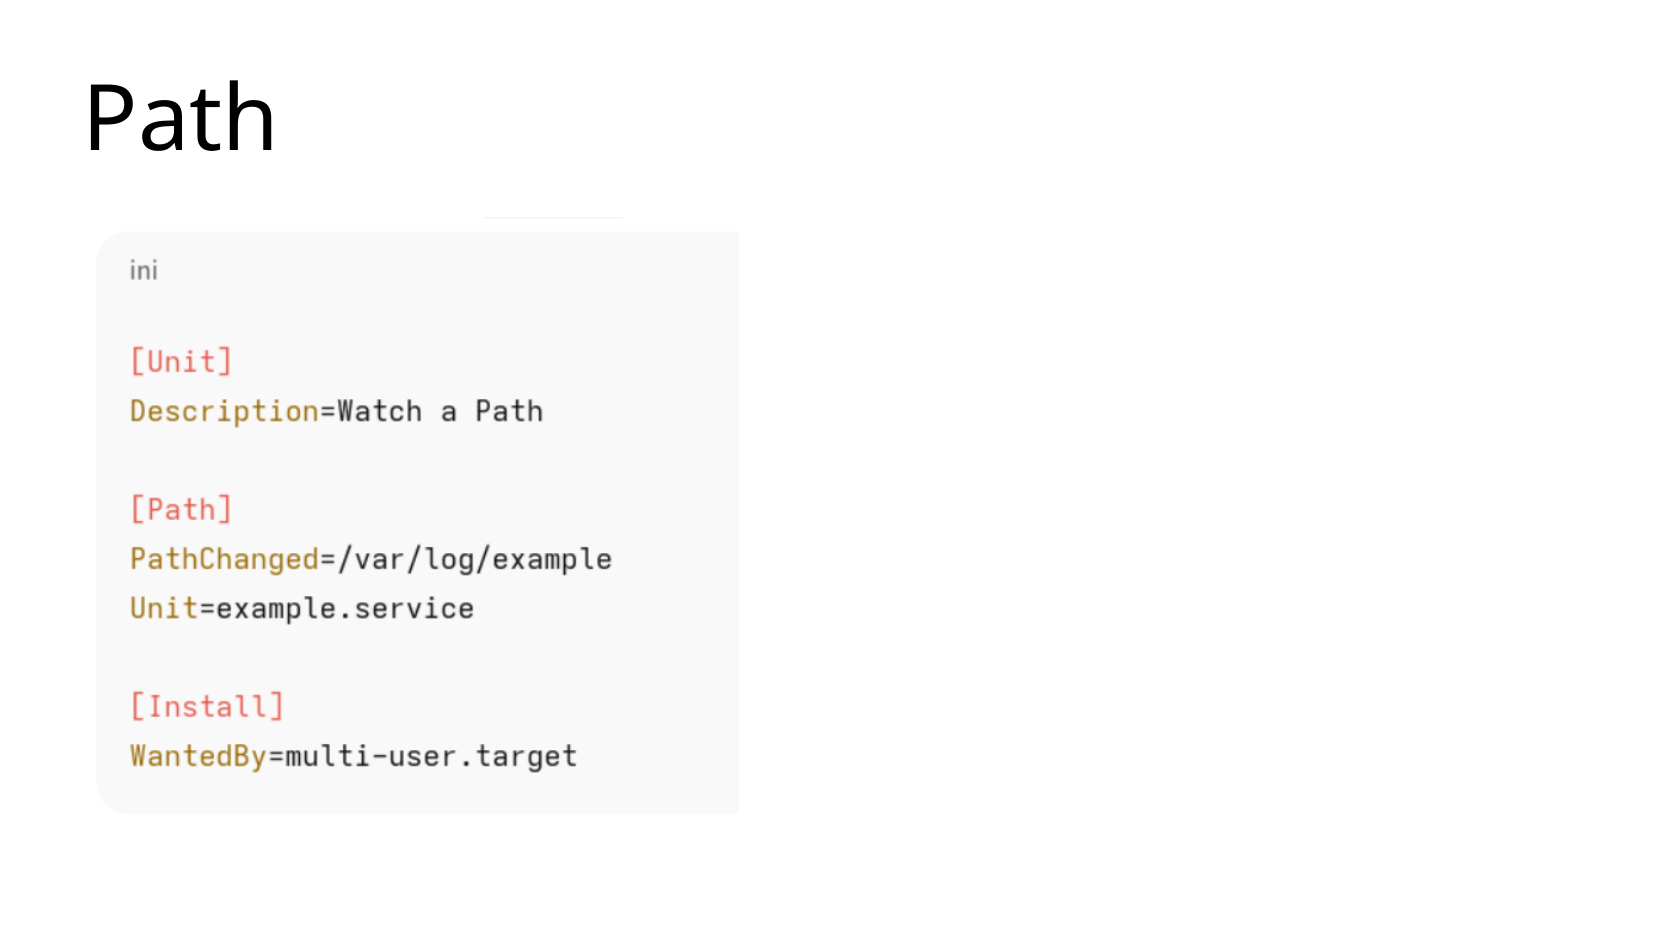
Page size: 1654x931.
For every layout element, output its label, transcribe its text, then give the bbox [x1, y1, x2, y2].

picture [82, 217, 739, 823]
title Path [82, 37, 1571, 193]
